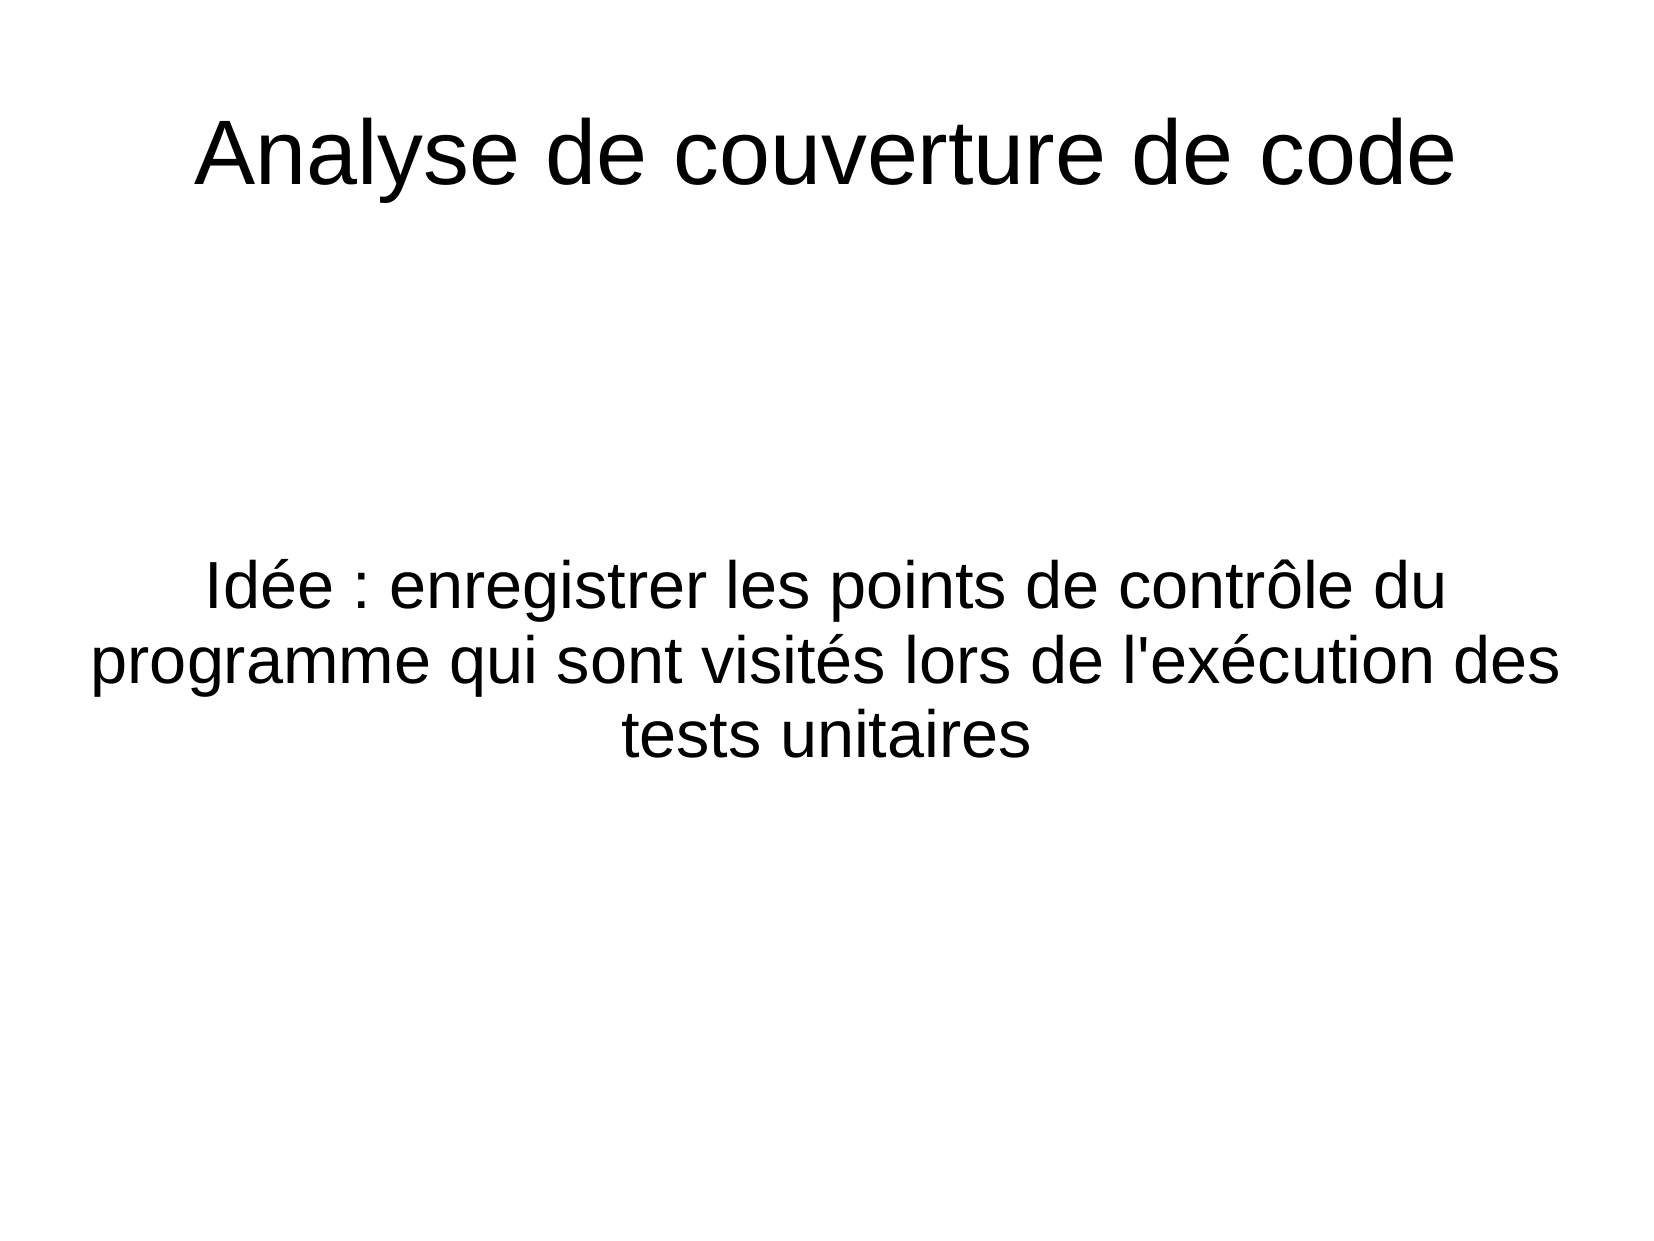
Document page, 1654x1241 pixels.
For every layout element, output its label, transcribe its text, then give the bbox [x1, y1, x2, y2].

subtitle Idée : enregistrer les points de contrôle du programme qui sont visités lors de l'exécution des tests unitaires [82, 180, 1571, 1140]
title Analyse de couverture de code [82, 49, 1571, 180]
